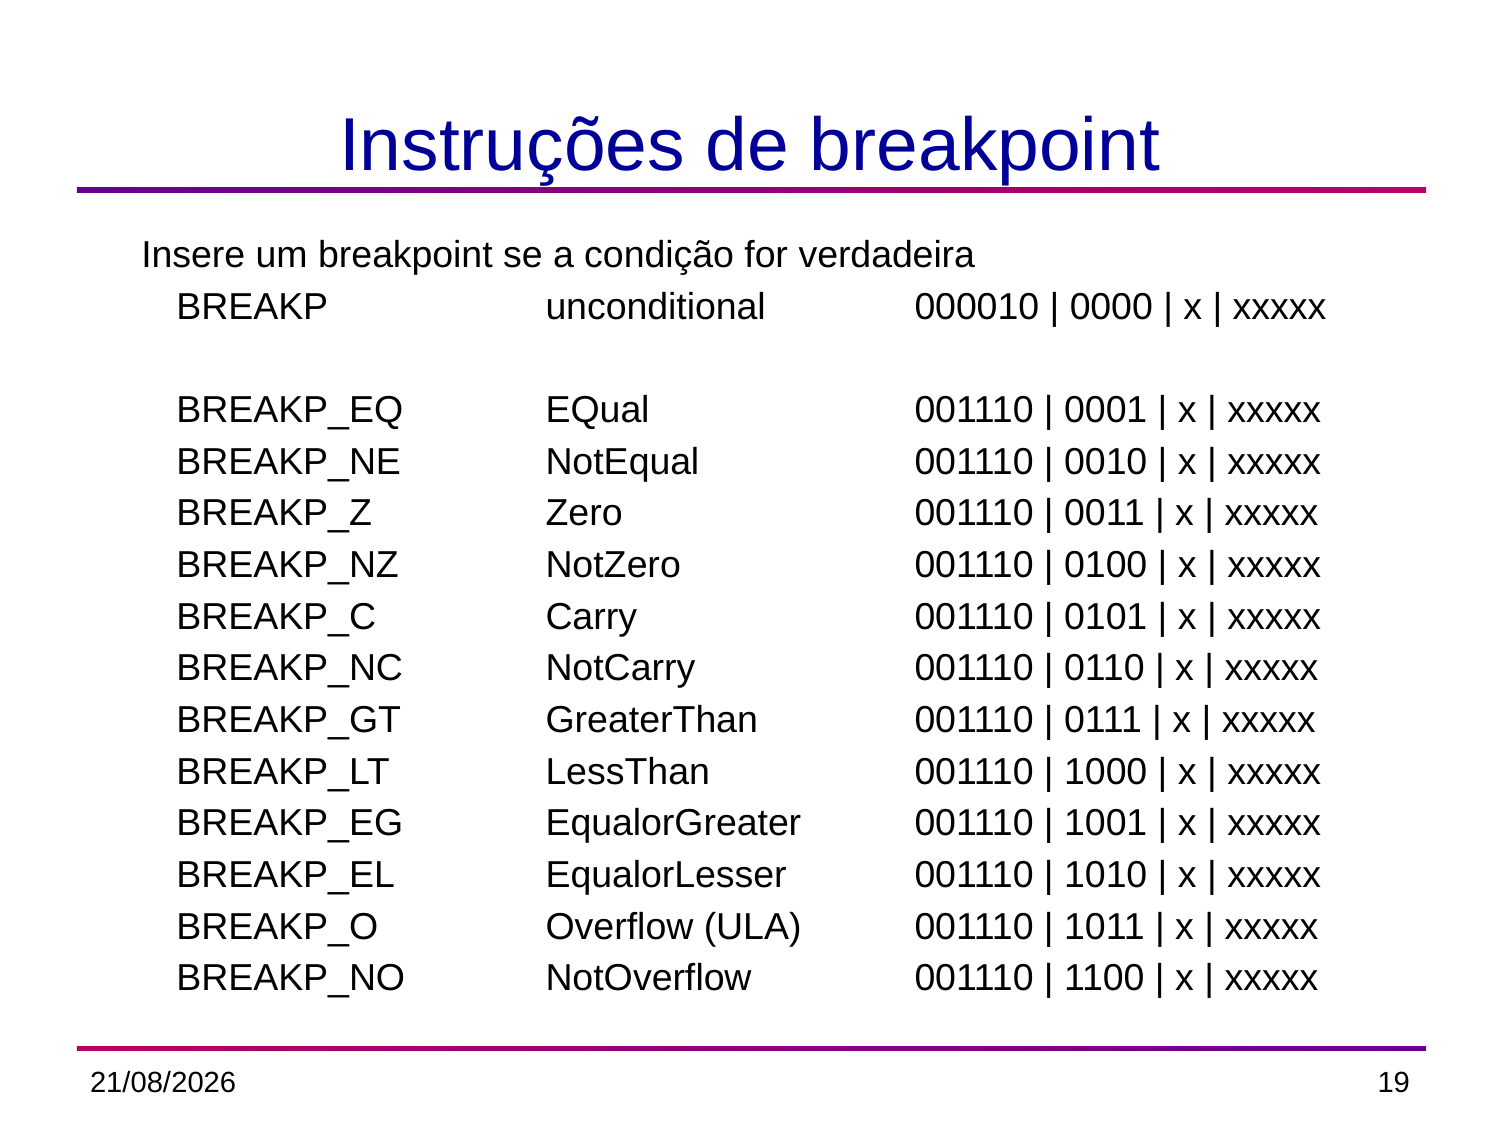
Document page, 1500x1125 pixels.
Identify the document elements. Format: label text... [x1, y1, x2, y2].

text_box Insere um breakpoint se a condição for verdadeira BREAKP unconditional 000010 | 0000 | x | xxxxx BREAKP_EQ EQual 001110 | 0001 | x | xxxxx BREAKP_NE NotEqual 001110 | 0010 | x | xxxxx BREAKP_Z Zero 001110 | 0011 | x | xxxxx BREAKP_NZ NotZero 001110 | 0100 | x | xxxxx BREAKP_C Carry 001110 | 0101 | x | xxxxx BREAKP_NC NotCarry 001110 | 0110 | x | xxxxx BREAKP_GT GreaterThan 001110 | 0111 | x | xxxxx BREAKP_LT LessThan 001110 | 1000 | x | xxxxx BREAKP_EG EqualorGreater 001110 | 1001 | x | xxxxx BREAKP_EL EqualorLesser 001110 | 1010 | x | xxxxx BREAKP_O Overflow (ULA) 001110 | 1011 | x | xxxxx BREAKP_NO NotOverflow 001110 | 1100 | x | xxxxx [105, 222, 1456, 1026]
slide_number 17/07/2024 [75, 1055, 425, 1125]
slide_number <número> [1074, 1055, 1425, 1125]
title Instruções de breakpoint [76, 74, 1424, 193]
